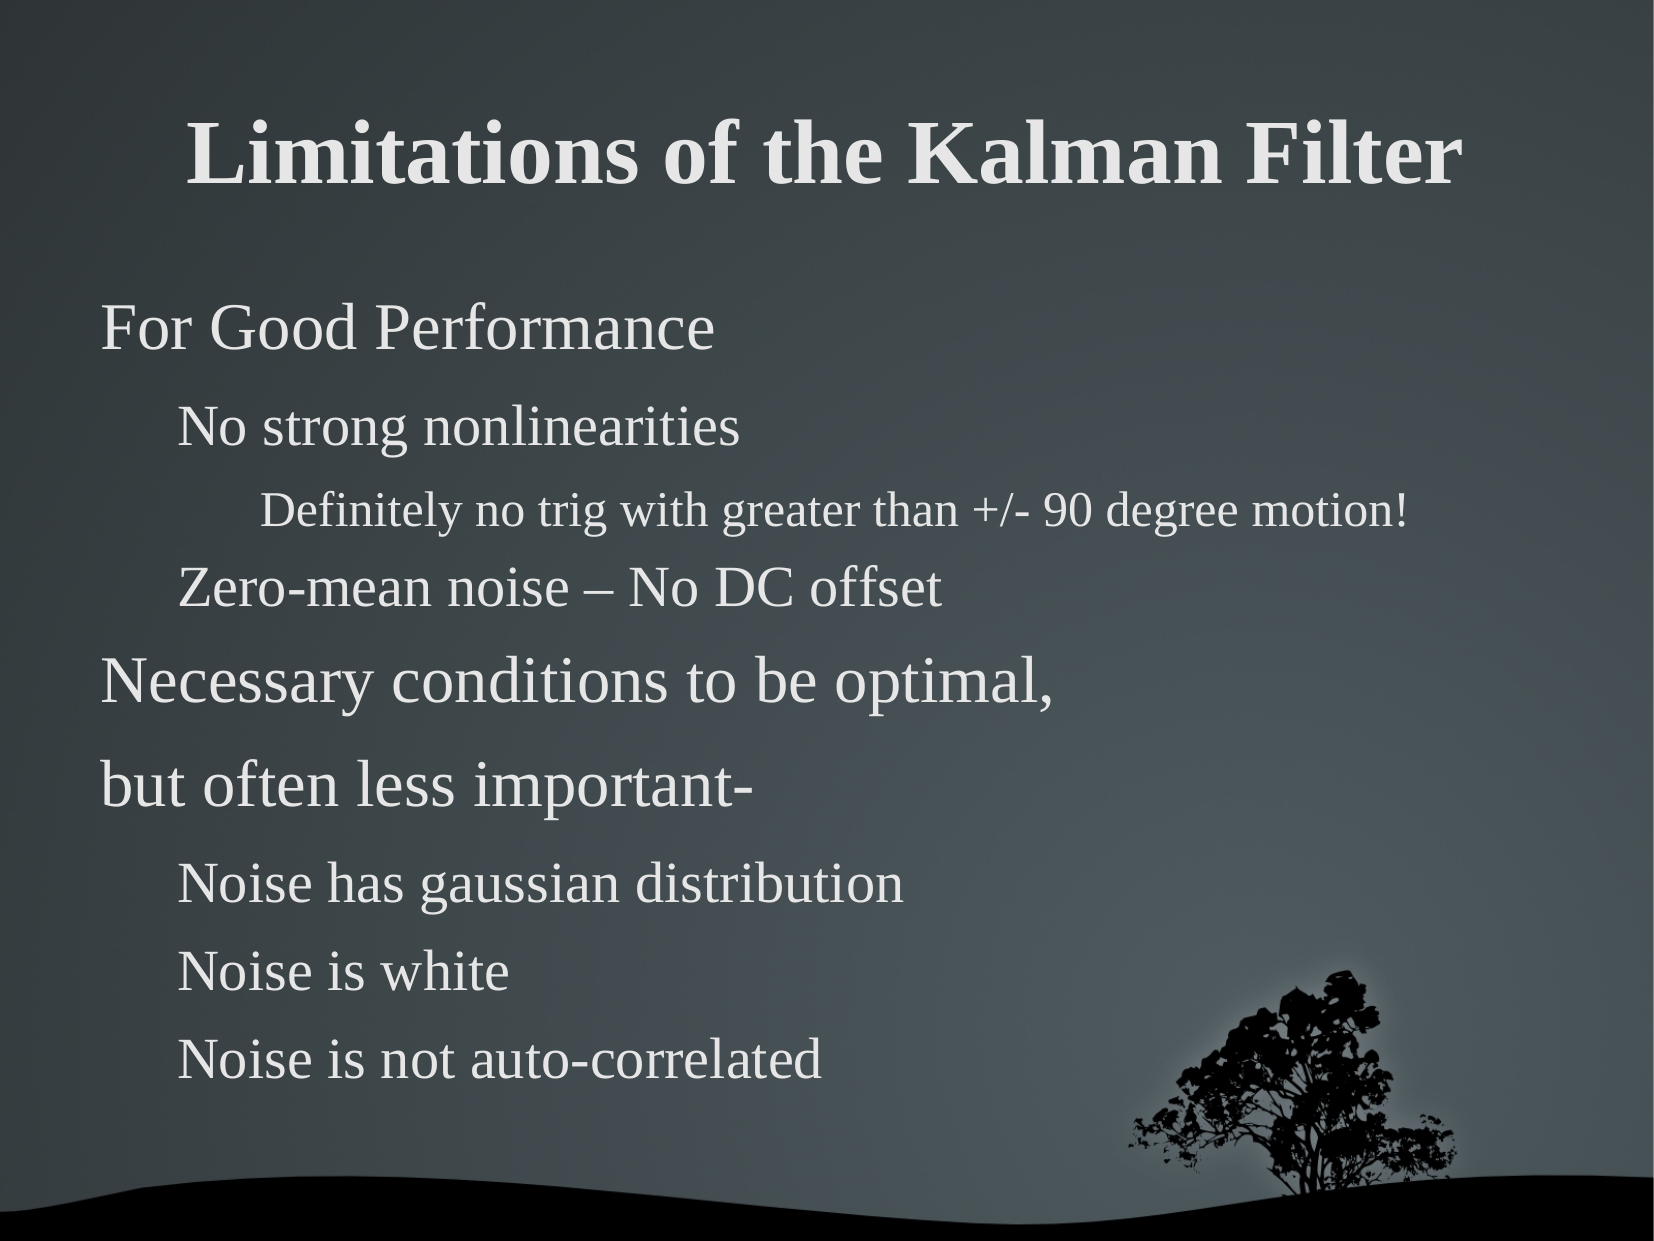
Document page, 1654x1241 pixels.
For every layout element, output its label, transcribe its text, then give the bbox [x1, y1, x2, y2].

list For Good Performance No strong nonlinearities Definitely no trig with greater than +/- 90 degree motion! Zero-mean noise – No DC offset Necessary conditions to be optimal, but often less important- Noise has gaussian distribution Noise is white Noise is not auto-correlated [82, 290, 1571, 1097]
picture [0, 0, 1654, 1241]
title Limitations of the Kalman Filter [82, 56, 1571, 250]
